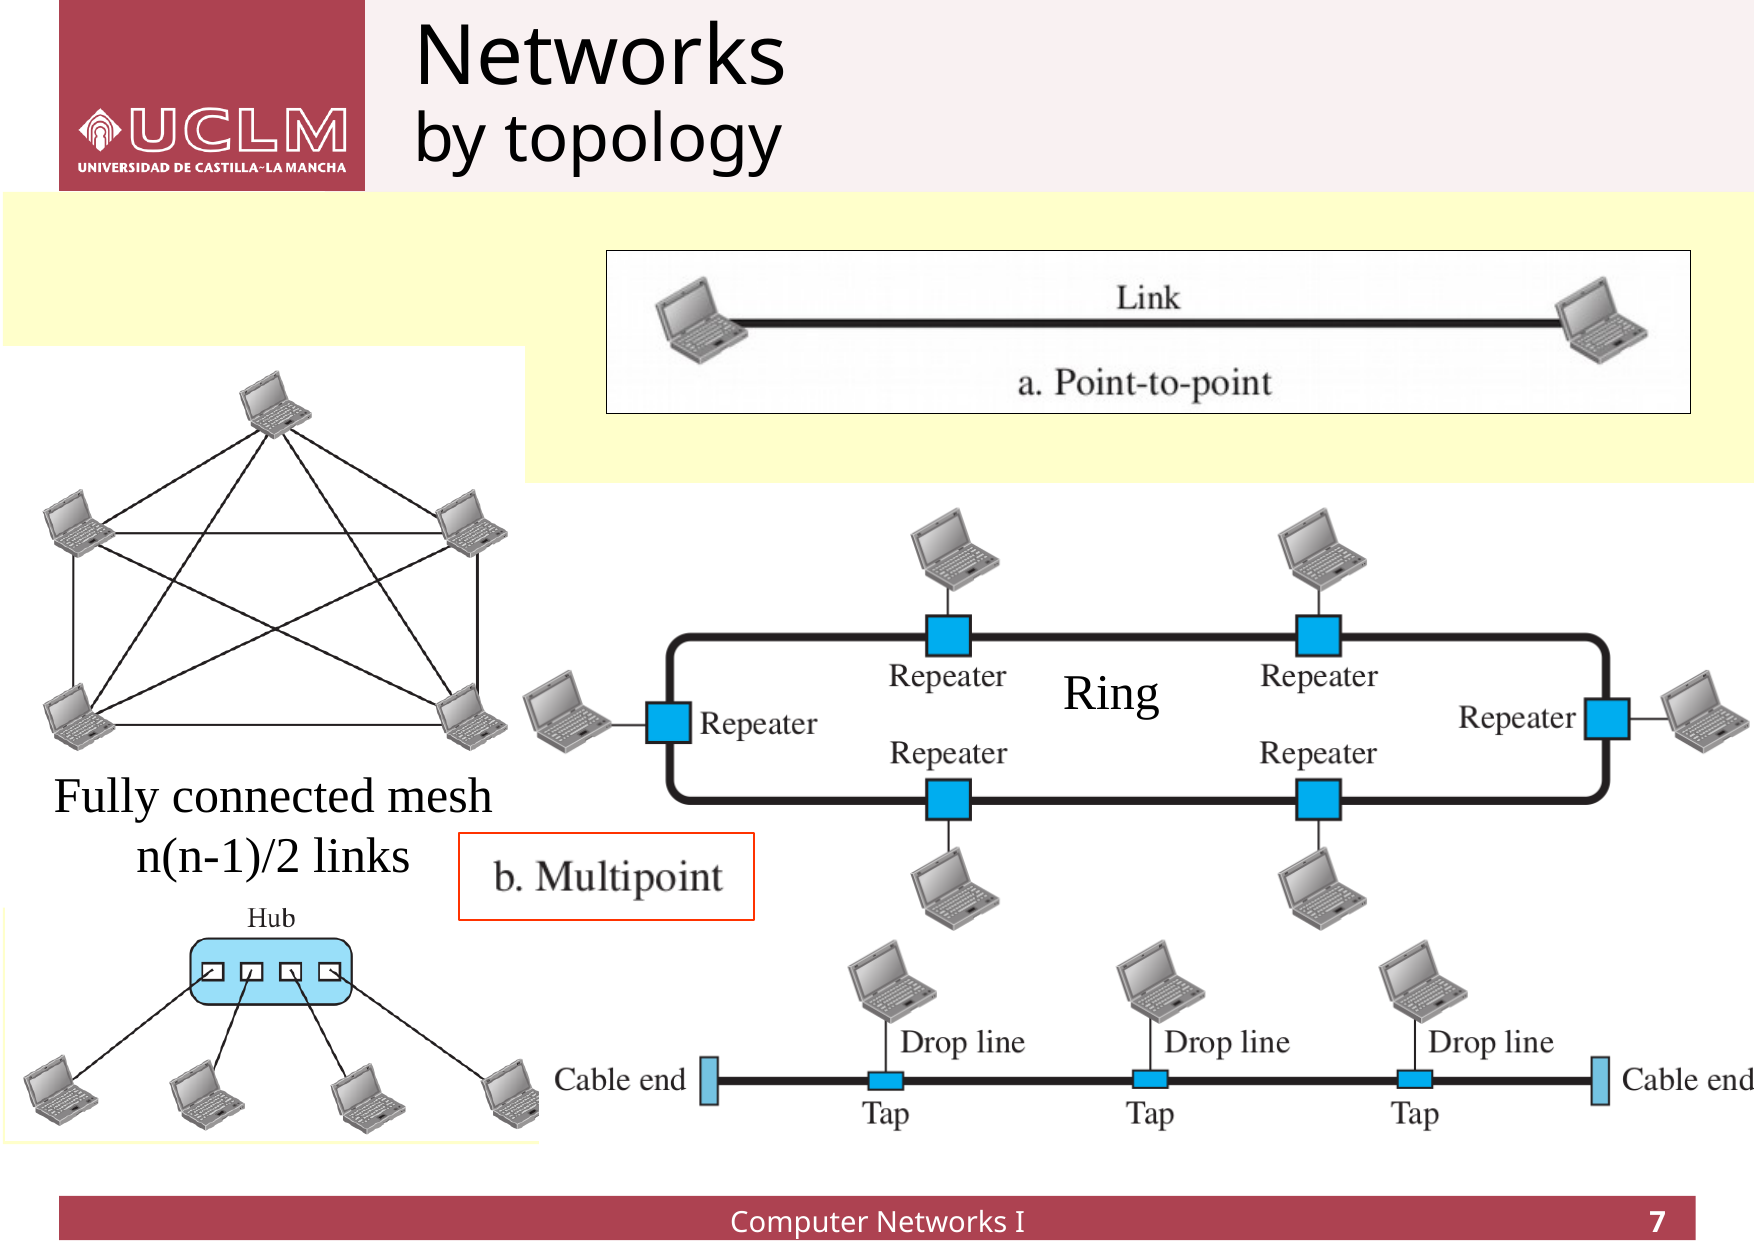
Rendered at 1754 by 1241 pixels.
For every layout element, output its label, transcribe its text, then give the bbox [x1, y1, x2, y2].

picture [0, 346, 1754, 1151]
picture [59, 0, 365, 191]
text_box [2, 908, 539, 1145]
text_box Ring [1062, 660, 1270, 721]
text_box [2, 191, 1754, 483]
picture [459, 834, 753, 920]
picture [606, 250, 1691, 414]
text_box Fully connected mesh n(n-1)/2 links [0, 764, 547, 908]
title Networks by topology [413, 0, 1667, 198]
